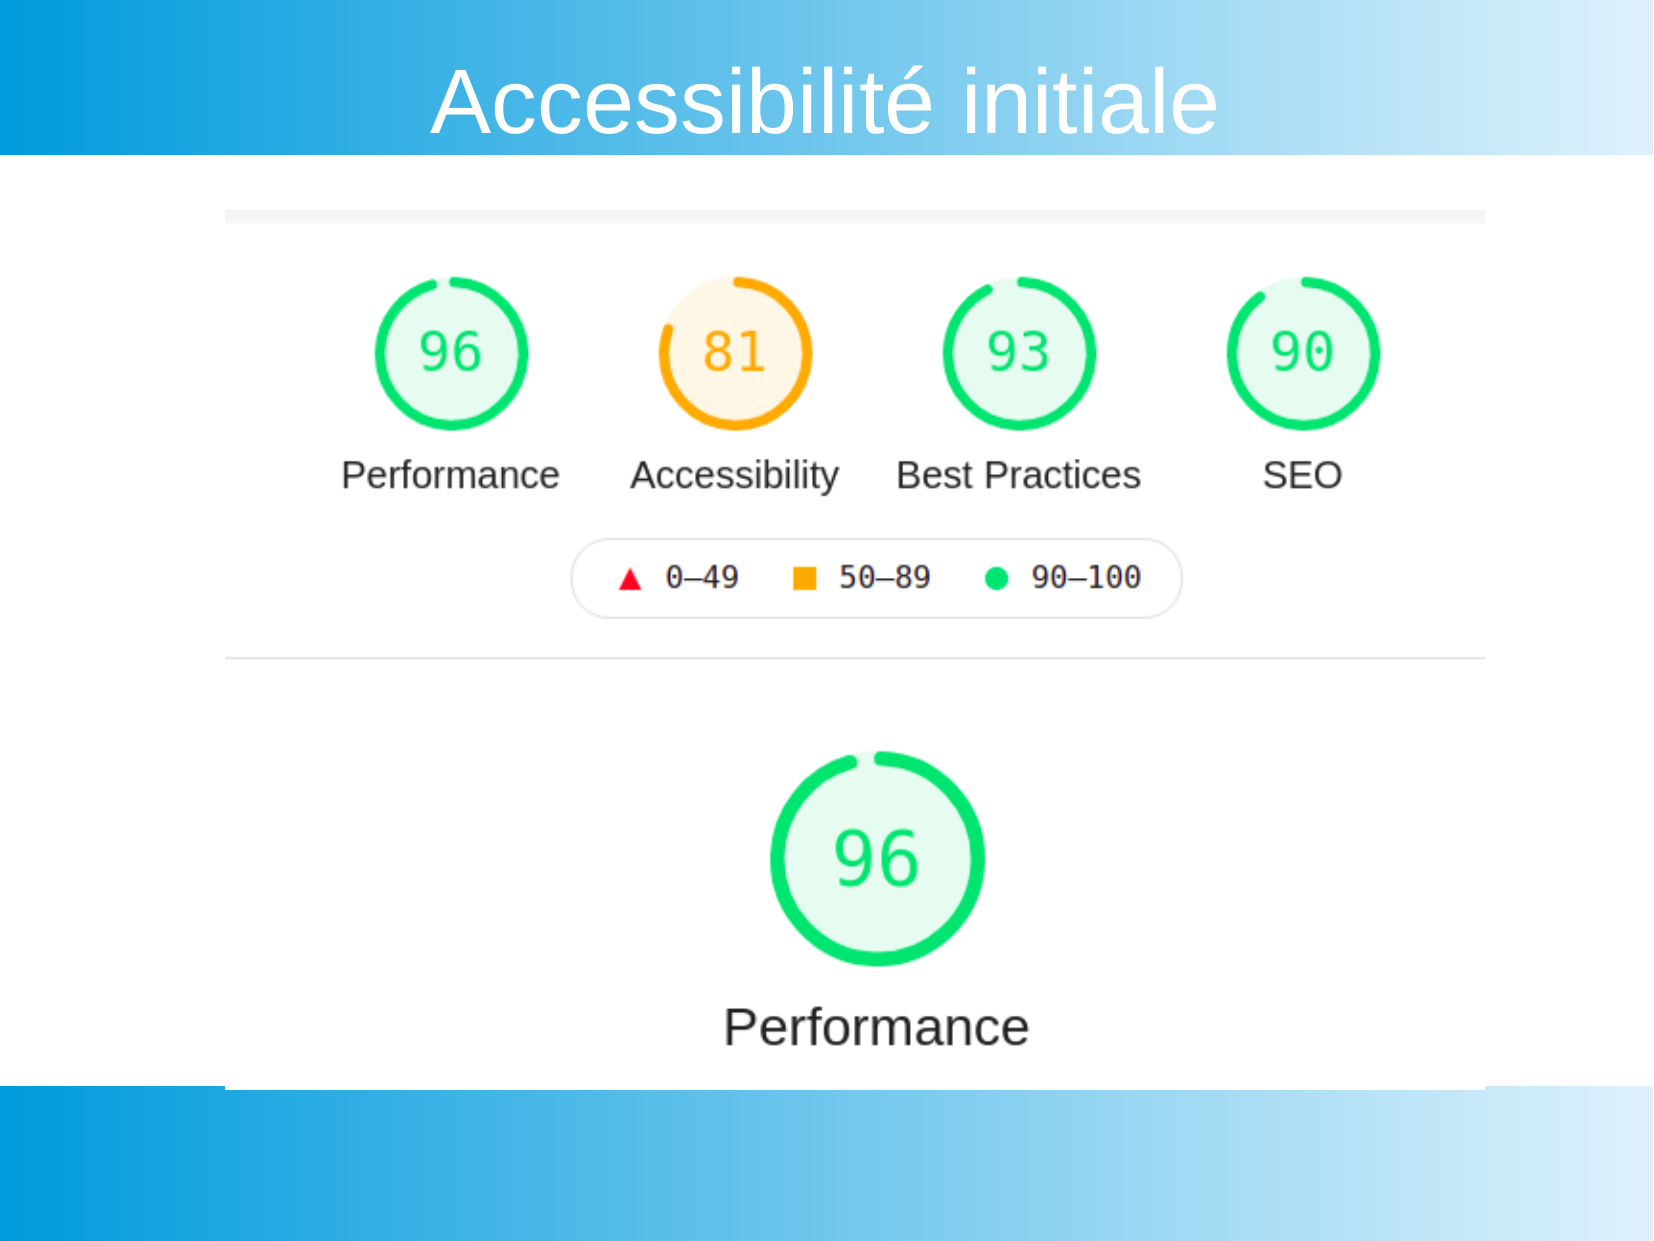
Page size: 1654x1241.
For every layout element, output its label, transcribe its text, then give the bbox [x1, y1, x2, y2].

picture [225, 210, 1486, 1090]
title Accessibilité initiale [82, 49, 1571, 155]
